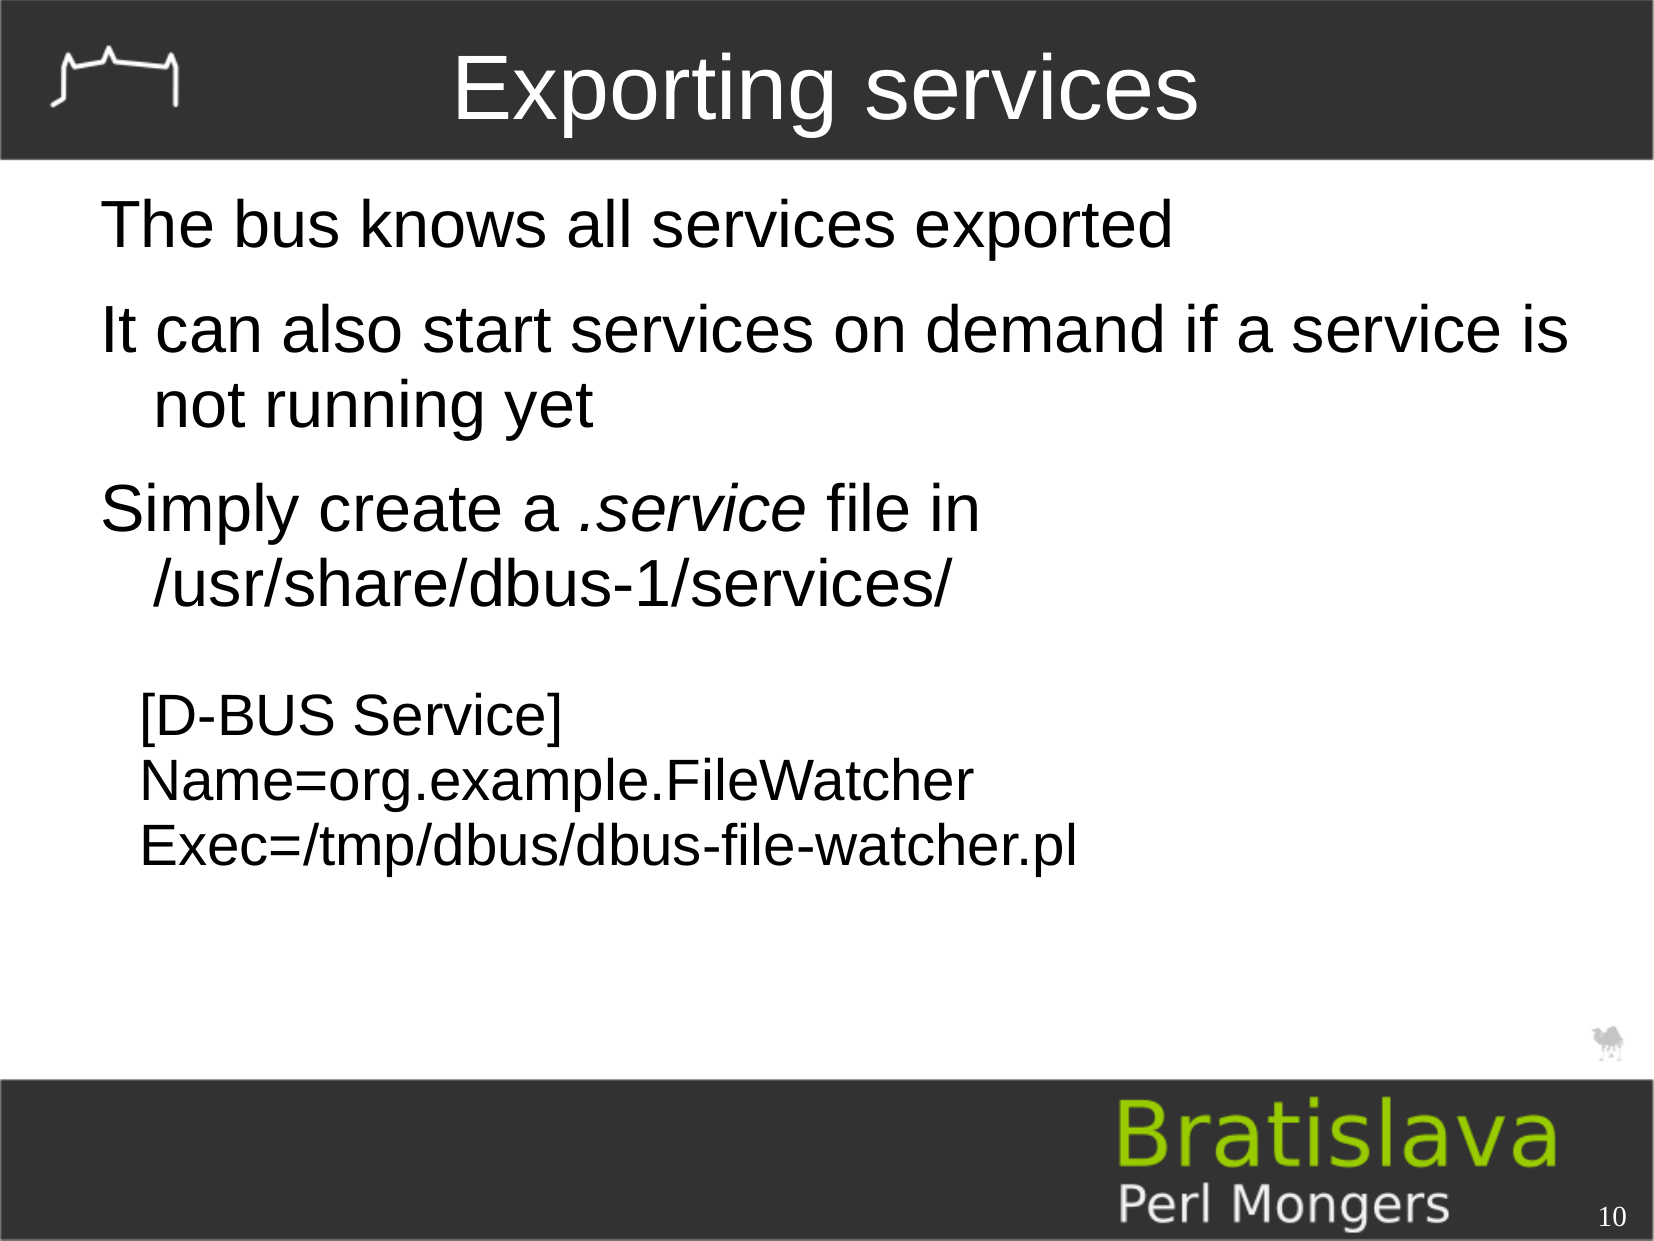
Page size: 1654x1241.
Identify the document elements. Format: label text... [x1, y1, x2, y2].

title Exporting services [76, 36, 1577, 140]
text_box [D-BUS Service] Name=org.example.FileWatcher Exec=/tmp/dbus/dbus-file-watcher.pl [124, 675, 1126, 918]
list The bus knows all services exported It can also start services on demand if a service is not running yet Simply create a .service file in /usr/share/dbus-1/services/ [82, 187, 1576, 621]
picture [0, 0, 1654, 1241]
